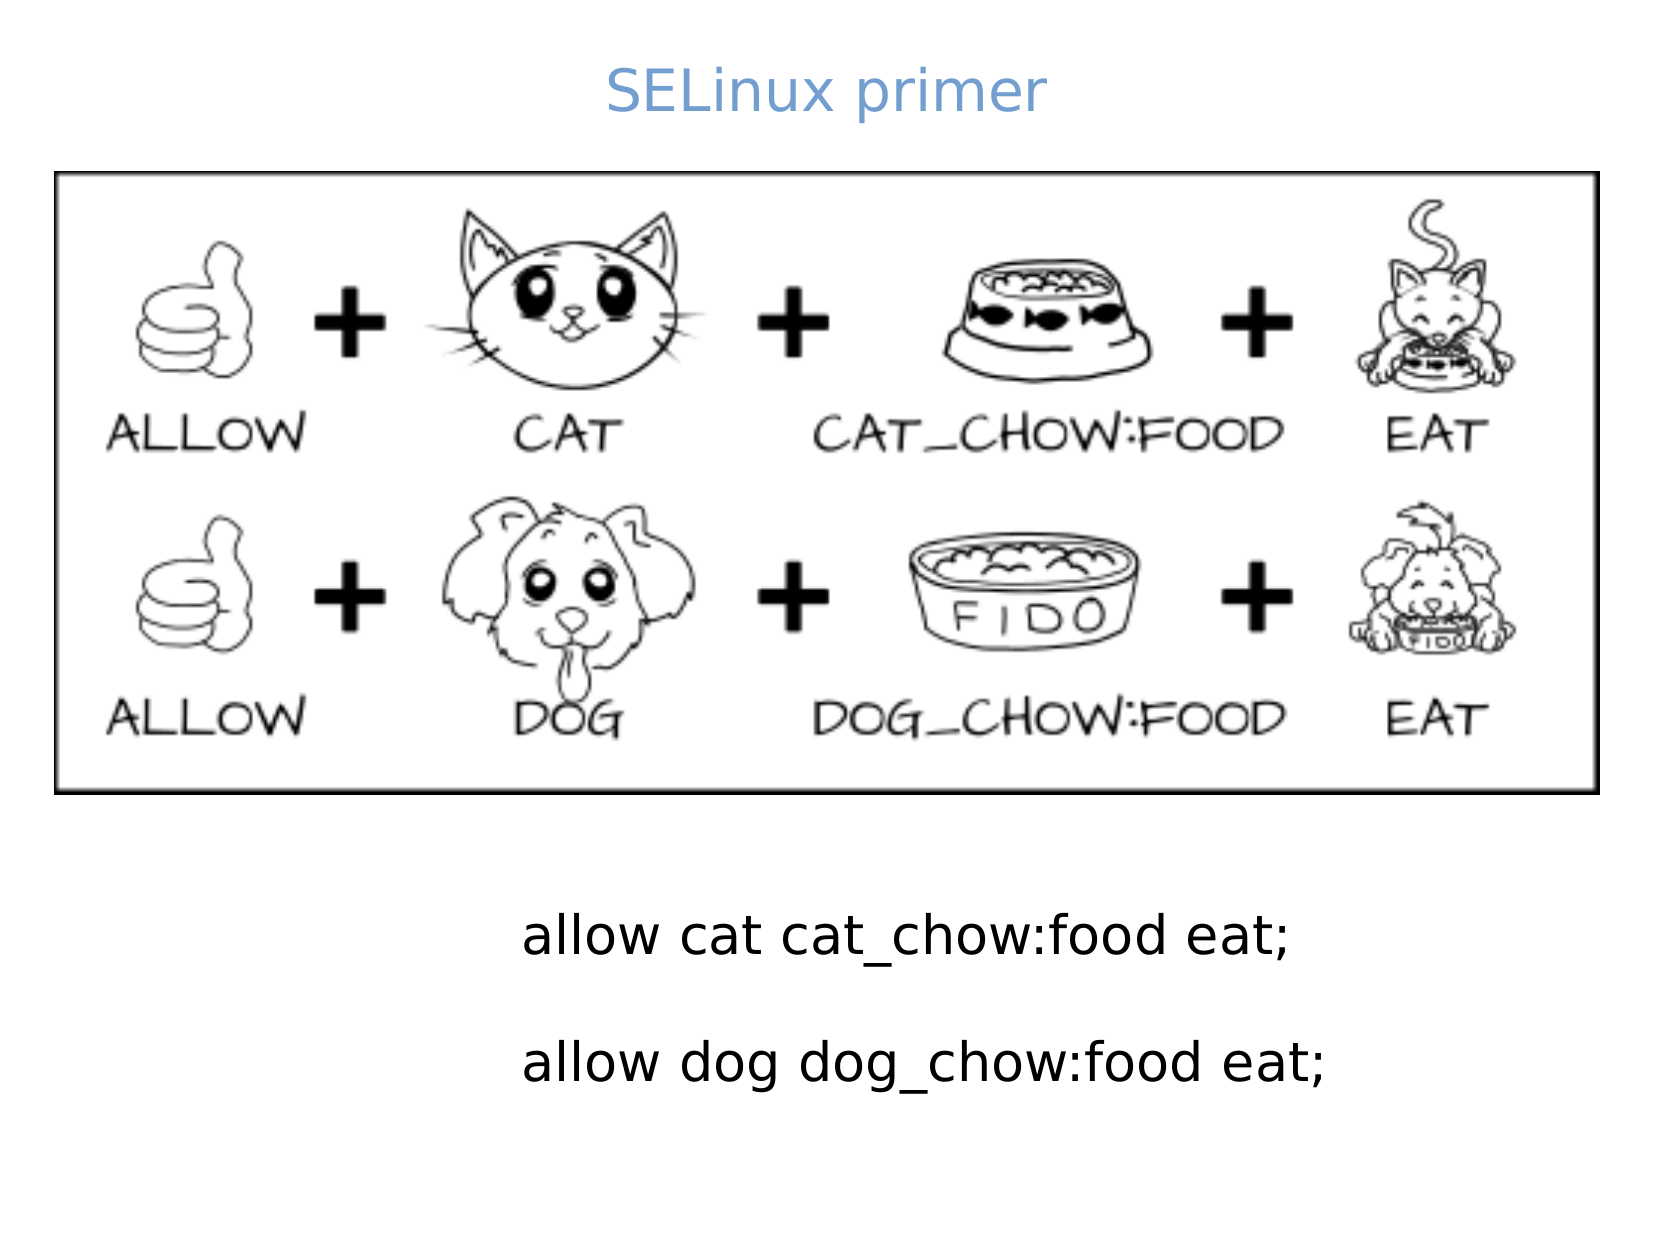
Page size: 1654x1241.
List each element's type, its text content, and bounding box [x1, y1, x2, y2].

text_box SELinux primer [590, 50, 1064, 133]
text_box allow cat cat_chow:food eat; allow dog dog_chow:food eat; [506, 897, 1344, 1102]
picture [54, 171, 1600, 796]
